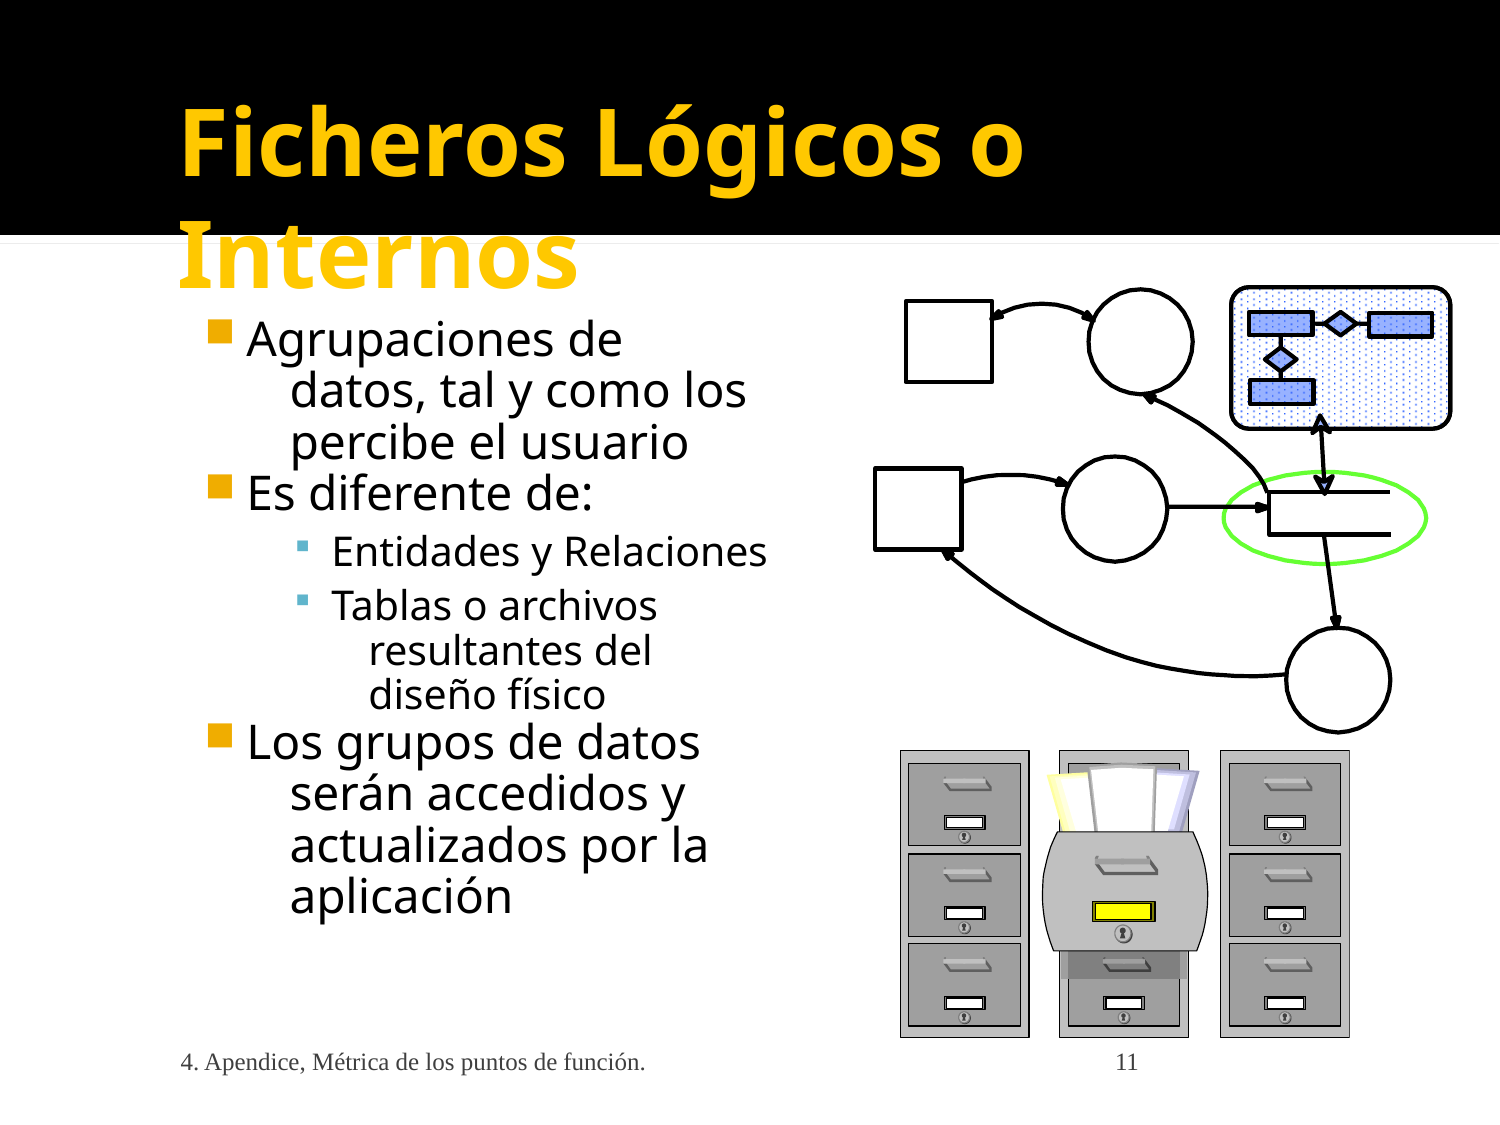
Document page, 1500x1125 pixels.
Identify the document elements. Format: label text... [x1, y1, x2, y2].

list Agrupaciones de datos, tal y como los percibe el usuario Es diferente de: Entidades y Relaciones Tablas o archivos resultantes del diseño físico Los grupos de datos serán accedidos y actualizados por la aplicación [137, 299, 901, 976]
chart [900, 750, 1353, 1041]
text_box [1315, 475, 1333, 494]
text_box [1231, 287, 1451, 434]
title Ficheros Lógicos o Internos [162, 75, 1438, 263]
text_box 4. Apendice, Métrica de los puntos de función. [162, 1037, 951, 1075]
text_box [1100, 1037, 1438, 1075]
